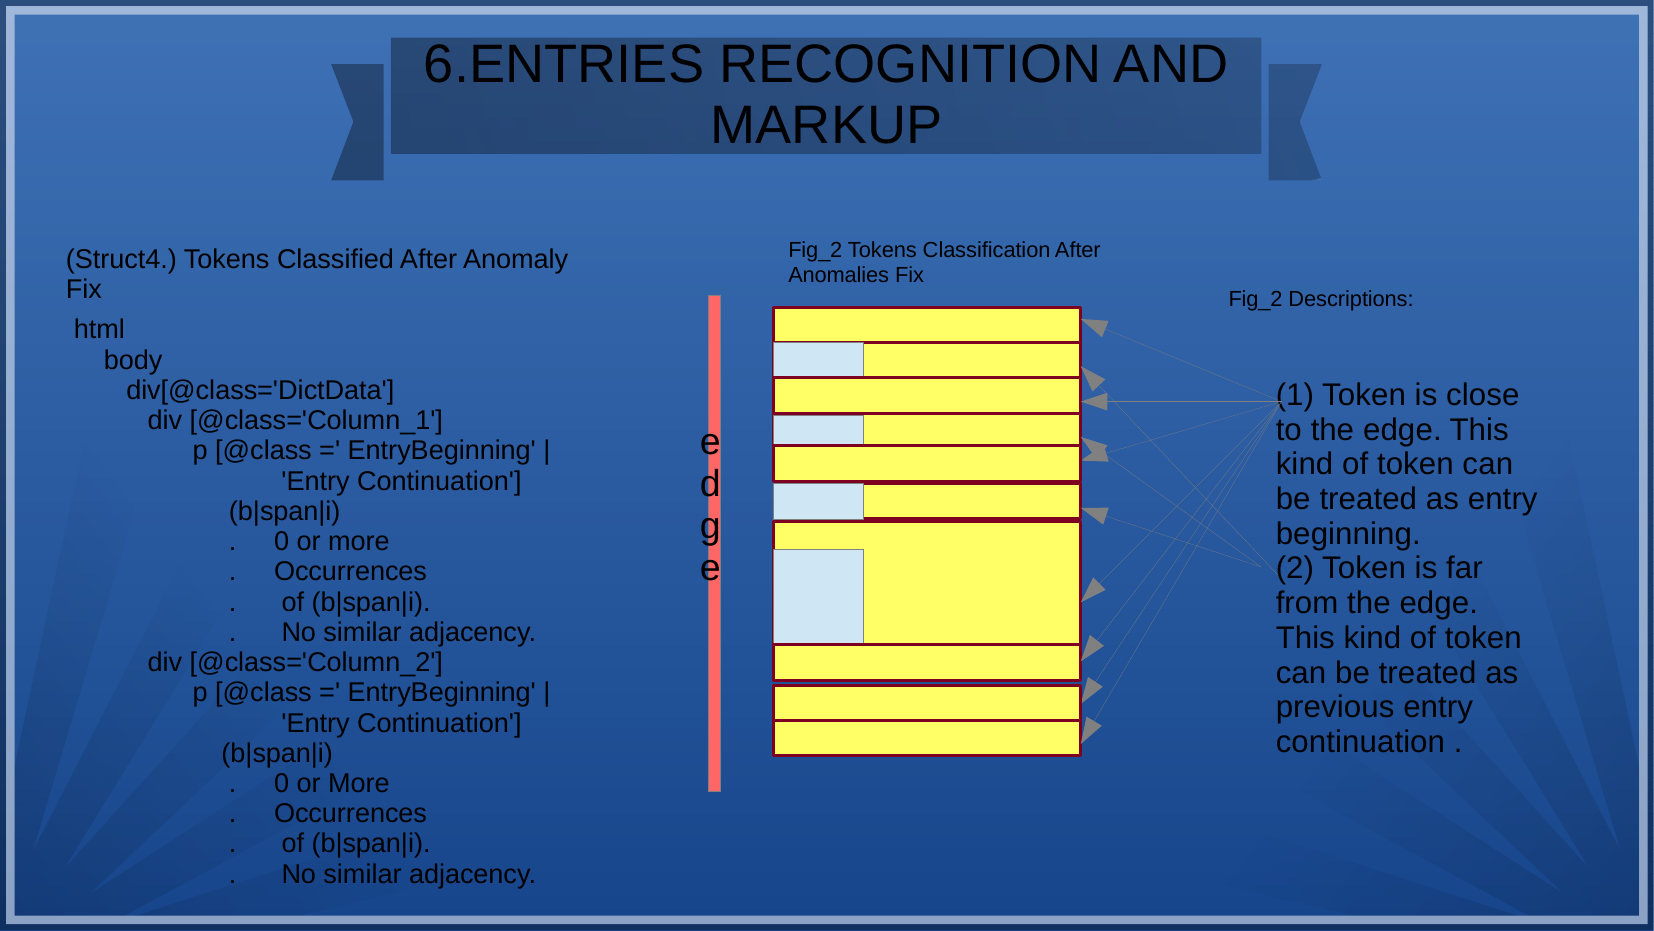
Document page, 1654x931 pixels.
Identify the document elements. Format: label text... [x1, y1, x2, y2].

text_box [773, 521, 1081, 681]
text_box Fig_2 Tokens Classification After Anomalies Fix [773, 230, 1117, 333]
text_box [708, 295, 721, 413]
text_box Fig_2 Descriptions: [1213, 279, 1436, 319]
text_box edge [685, 413, 721, 597]
text_box (Struct4.) Tokens Classified After Anomaly Fix [51, 236, 626, 324]
text_box (1) Token is close to the edge. This kind of token can be treated as entry beginning. (2) Token is far from the edge. This kind of token can be treated as previous entry continuation . [1261, 369, 1554, 768]
text_box html body div[@class='DictData'] div [@class='Column_1'] p [@class =' EntryBeginning' | 'Entry Continuation'] (b|span|i) . 0 or more . Occurrences . of (b|span|i). . No similar adjacency. div [@class='Column_2'] p [@class =' EntryBeginning' | 'Entry Continuation'] (b|span|i) . 0 or More . Occurrences . of (b|span|i). . No similar adjacency. [59, 324, 603, 931]
text_box [773, 483, 1081, 520]
text_box [708, 597, 721, 792]
text_box [773, 307, 1081, 482]
title 6.ENTRIES RECOGNITION AND MARKUP [389, 11, 1264, 178]
text_box [773, 685, 1081, 756]
